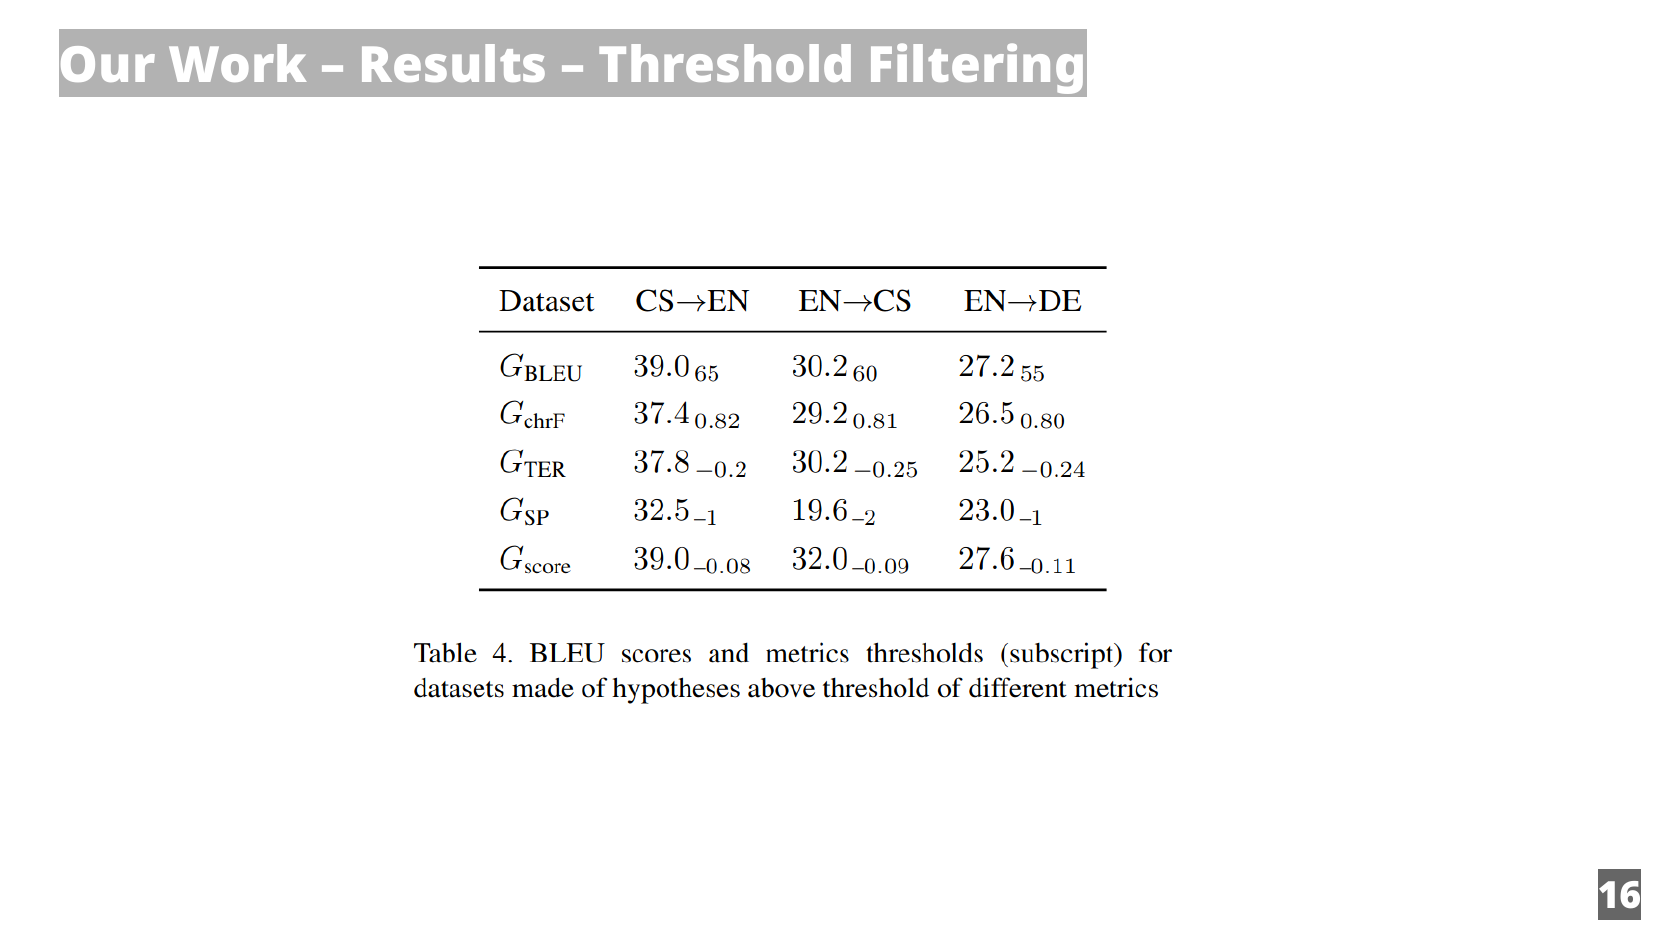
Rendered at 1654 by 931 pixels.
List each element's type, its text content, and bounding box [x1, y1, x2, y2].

picture [398, 239, 1216, 722]
title Our Work – Results – Threshold Filtering [59, 0, 1595, 98]
